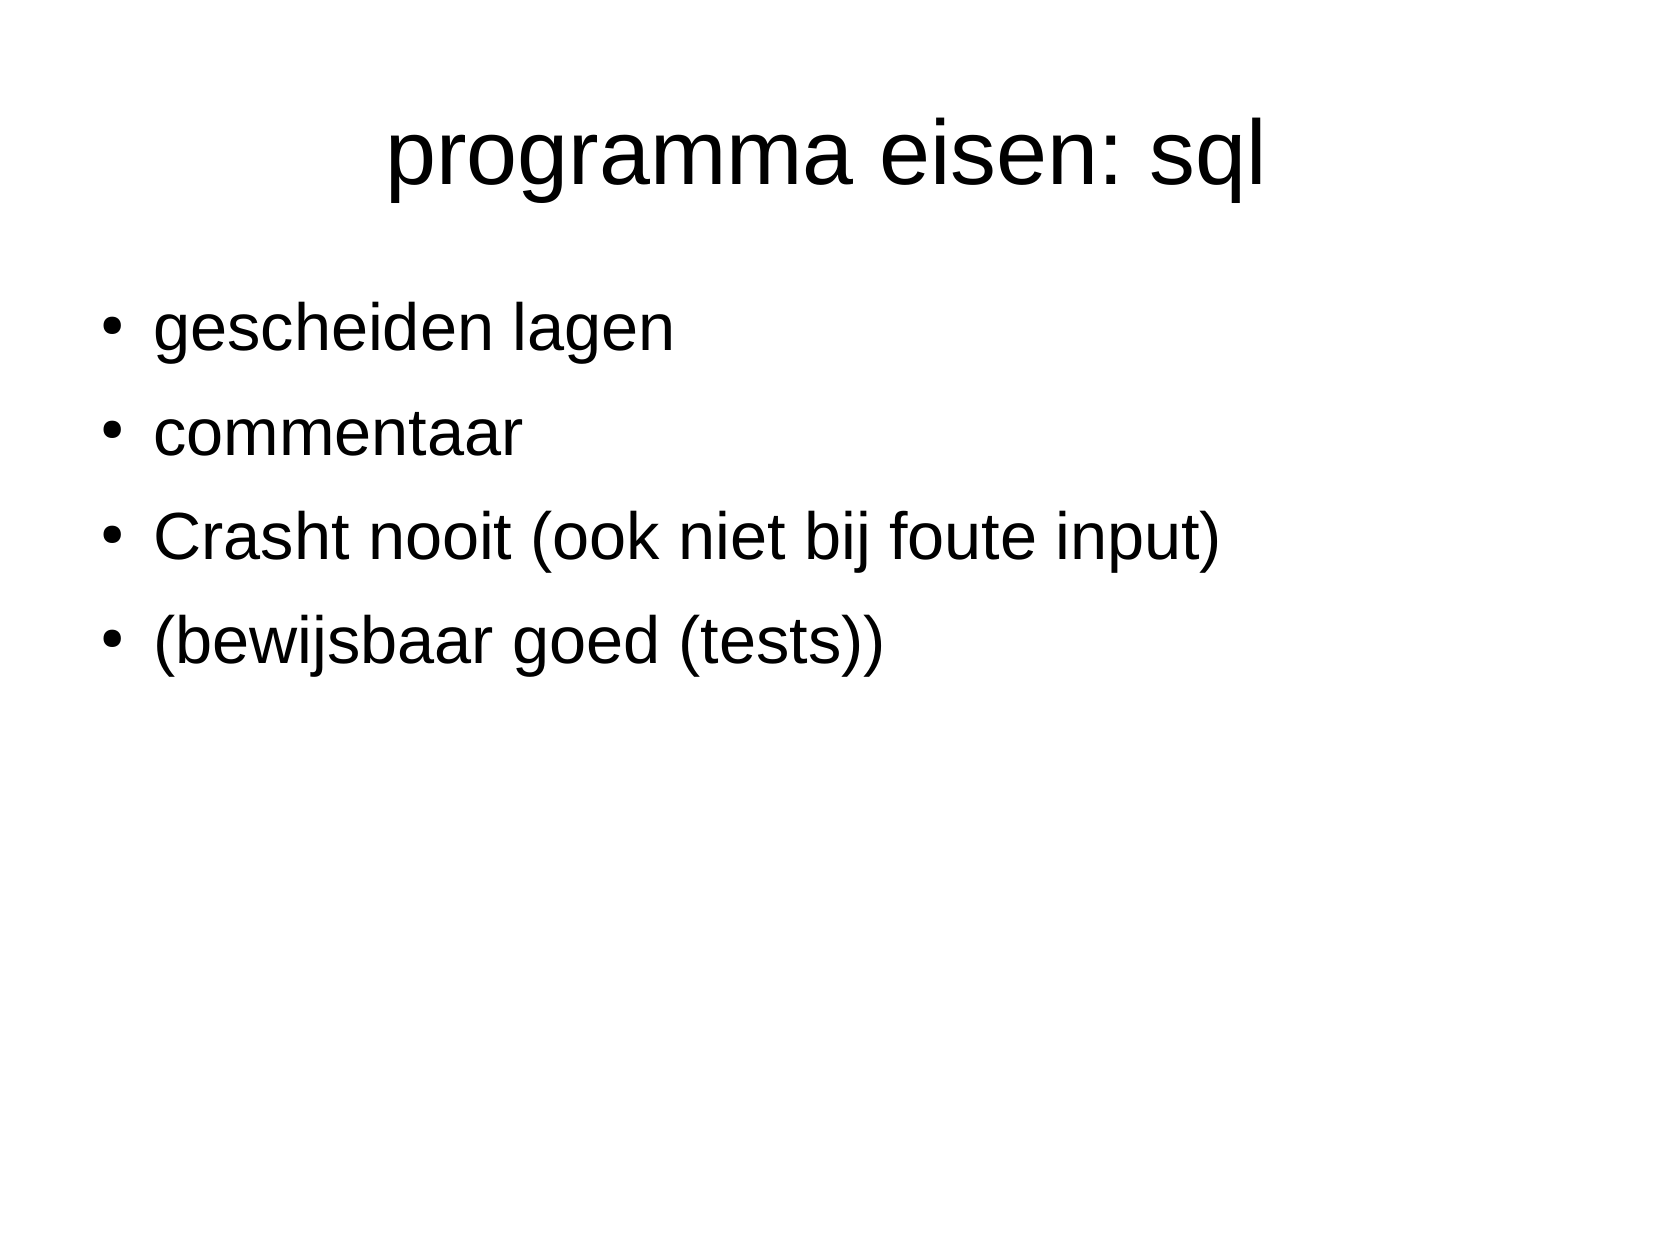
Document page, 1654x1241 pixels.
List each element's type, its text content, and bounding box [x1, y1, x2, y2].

list gescheiden lagen commentaar Crasht nooit (ook niet bij foute input) (bewijsbaar goed (tests)) [82, 290, 1571, 1010]
title programma eisen: sql [82, 49, 1571, 257]
